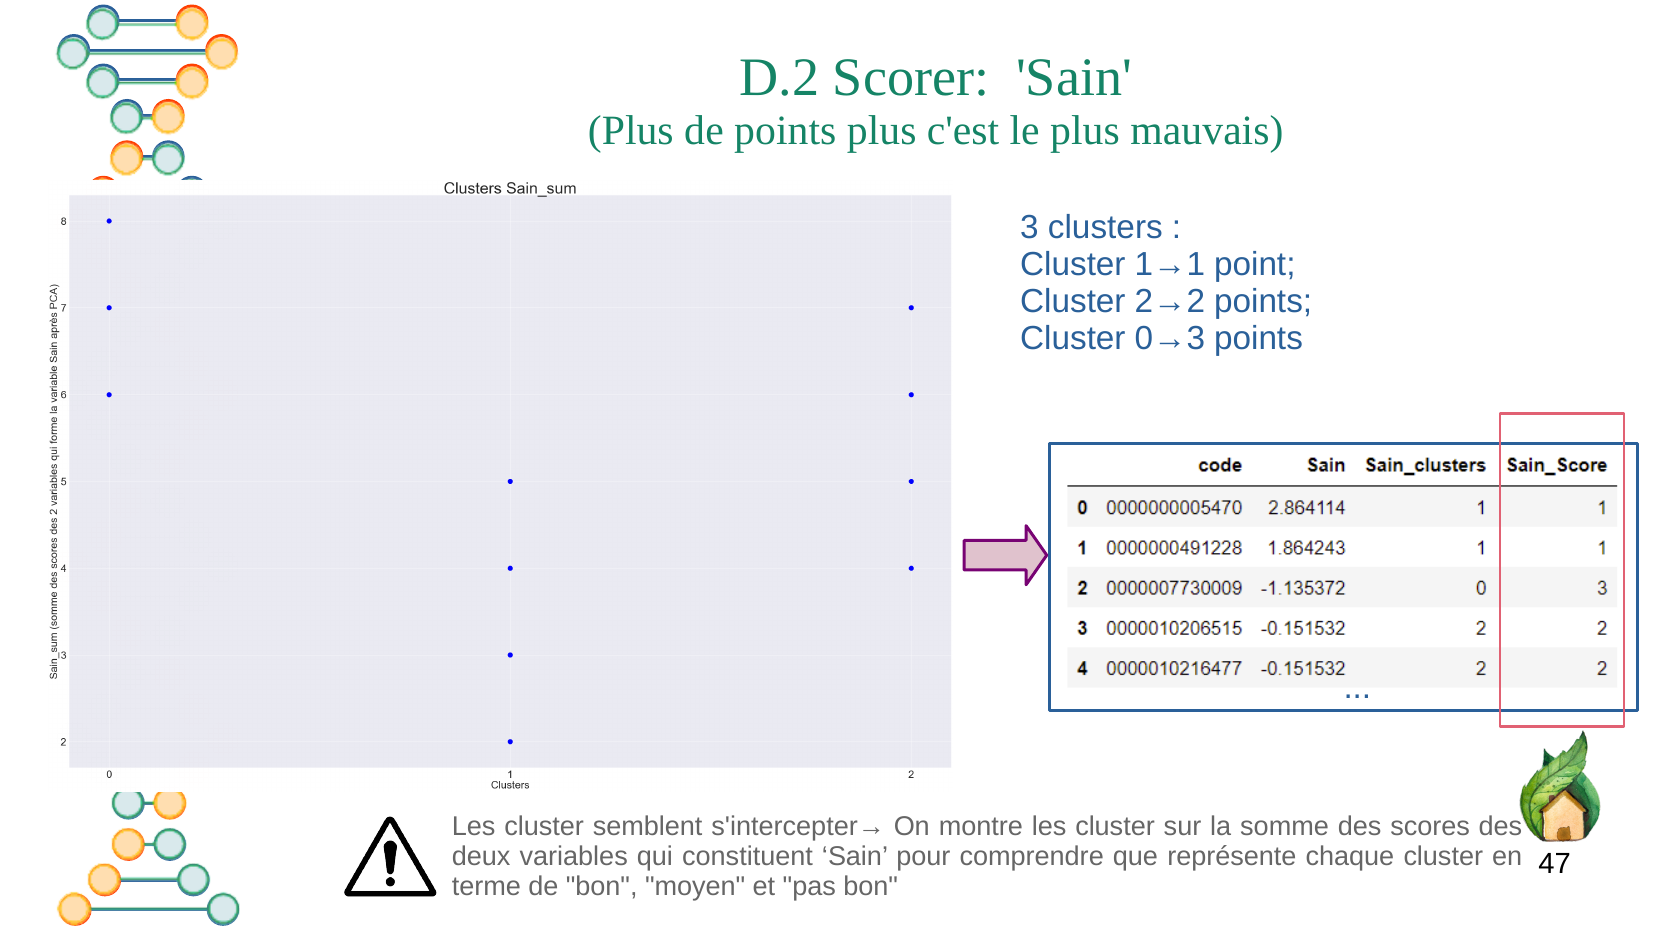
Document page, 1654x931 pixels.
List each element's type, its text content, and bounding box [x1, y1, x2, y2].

picture [1050, 444, 1499, 709]
picture [0, 0, 953, 931]
title D.2 Scorer: 'Sain' (Plus de points plus c'est le plus mauvais) [236, 23, 1565, 178]
picture [1625, 444, 1636, 709]
text_box [964, 525, 1047, 585]
text_box ... [1328, 661, 1418, 721]
picture [1501, 444, 1623, 709]
text_box 3 clusters : Cluster 1→1 point; Cluster 2→2 points; Cluster 0→3 points [1005, 200, 1626, 384]
text_box Les cluster semblent s'intercepter→ On montre les cluster sur la somme des scores des deux variables qui constituent ‘Sain’ pour comprendre que représente chaque cluster en terme de "bon", "moyen" et "pas bon" [437, 803, 1537, 931]
picture [1500, 728, 1619, 845]
